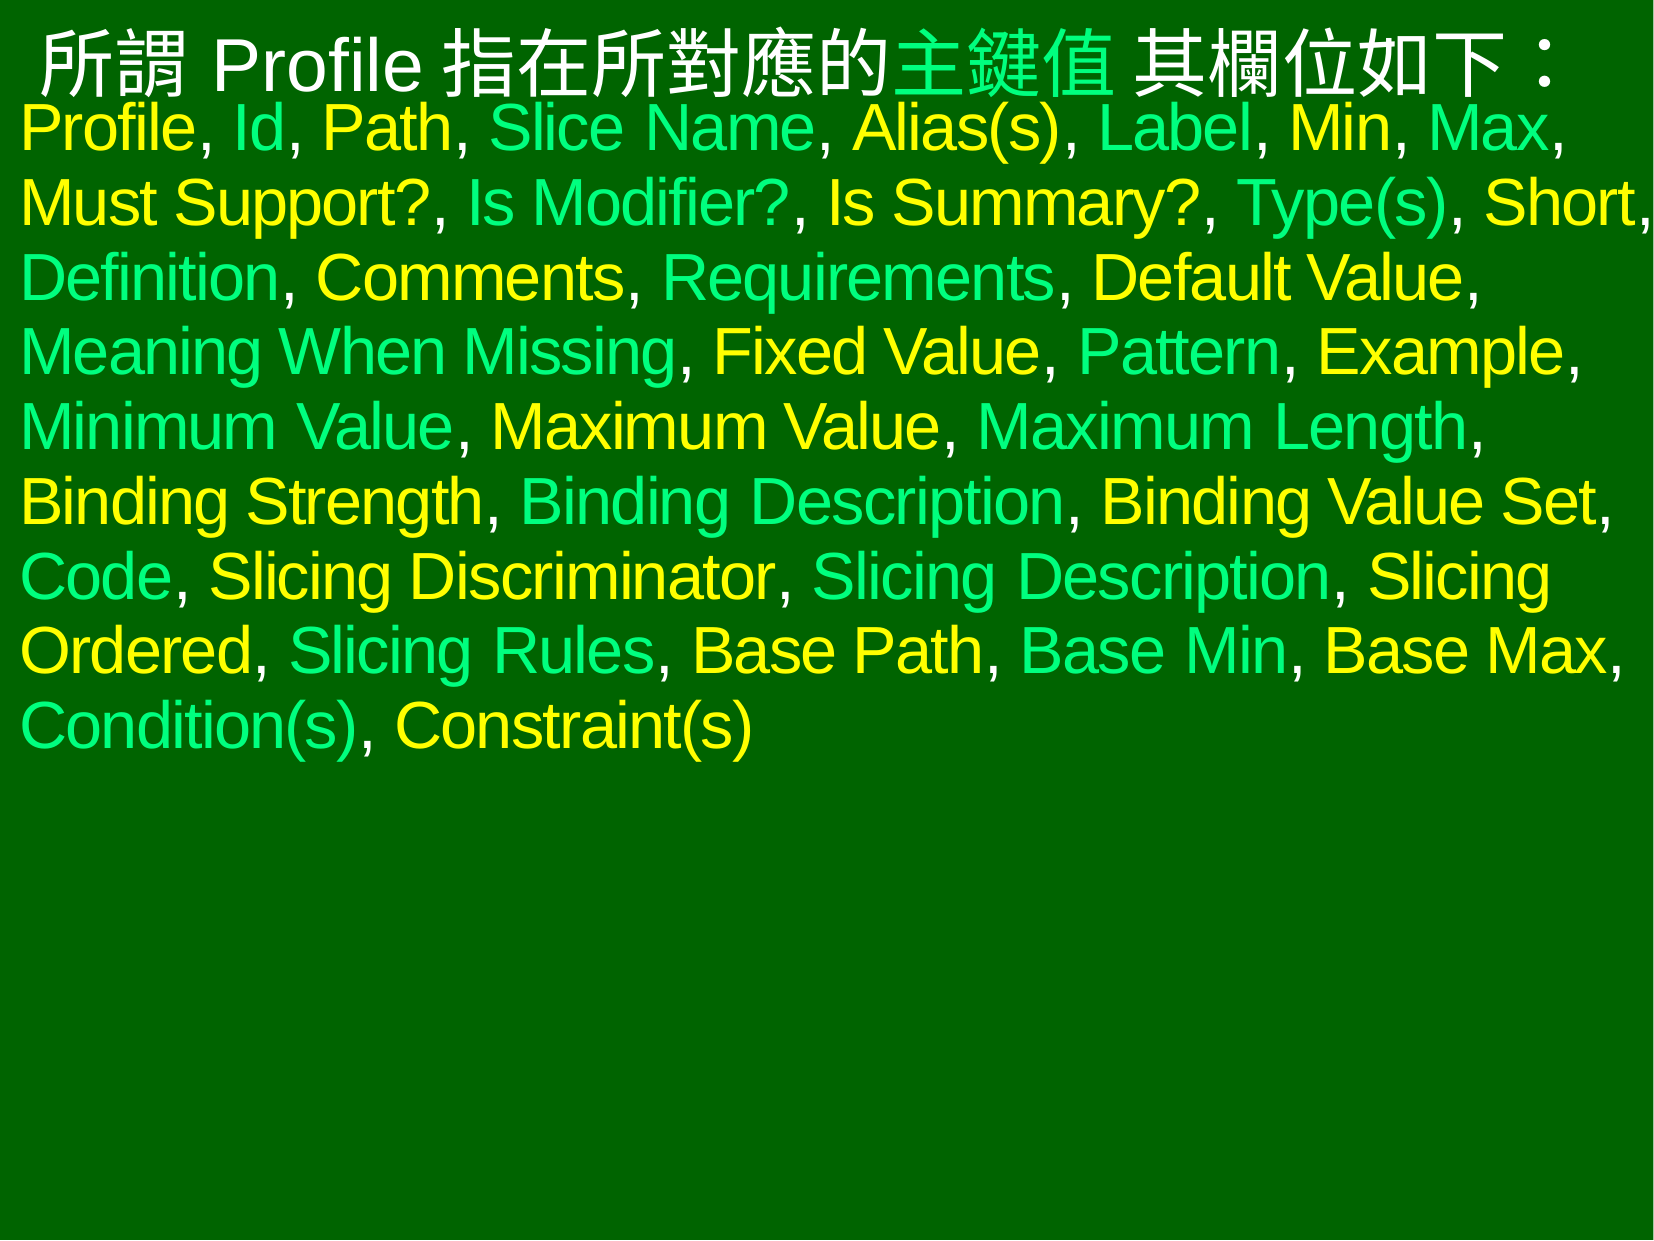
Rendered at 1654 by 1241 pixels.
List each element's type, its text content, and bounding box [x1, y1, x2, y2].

text_box 所謂Profile指在所對應的主鍵值 其欄位如下： [16, 0, 1607, 96]
text_box Profile, Id, Path, Slice Name, Alias(s), Label, Min, Max, Must Support?, Is Modifier?, Is Summary?, Type(s), Short, Definition, Comments, Requirements, Default Value, Meaning When Missing, Fixed Value, Pattern, Example, Minimum Value, Maximum Value, Maximum Length, Binding Strength, Binding Description, Binding Value Set, Code, Slicing Discriminator, Slicing Description, Slicing Ordered, Slicing Rules, Base Path, Base Min, Base Max, Condition(s), Constraint(s) [4, 82, 1654, 766]
